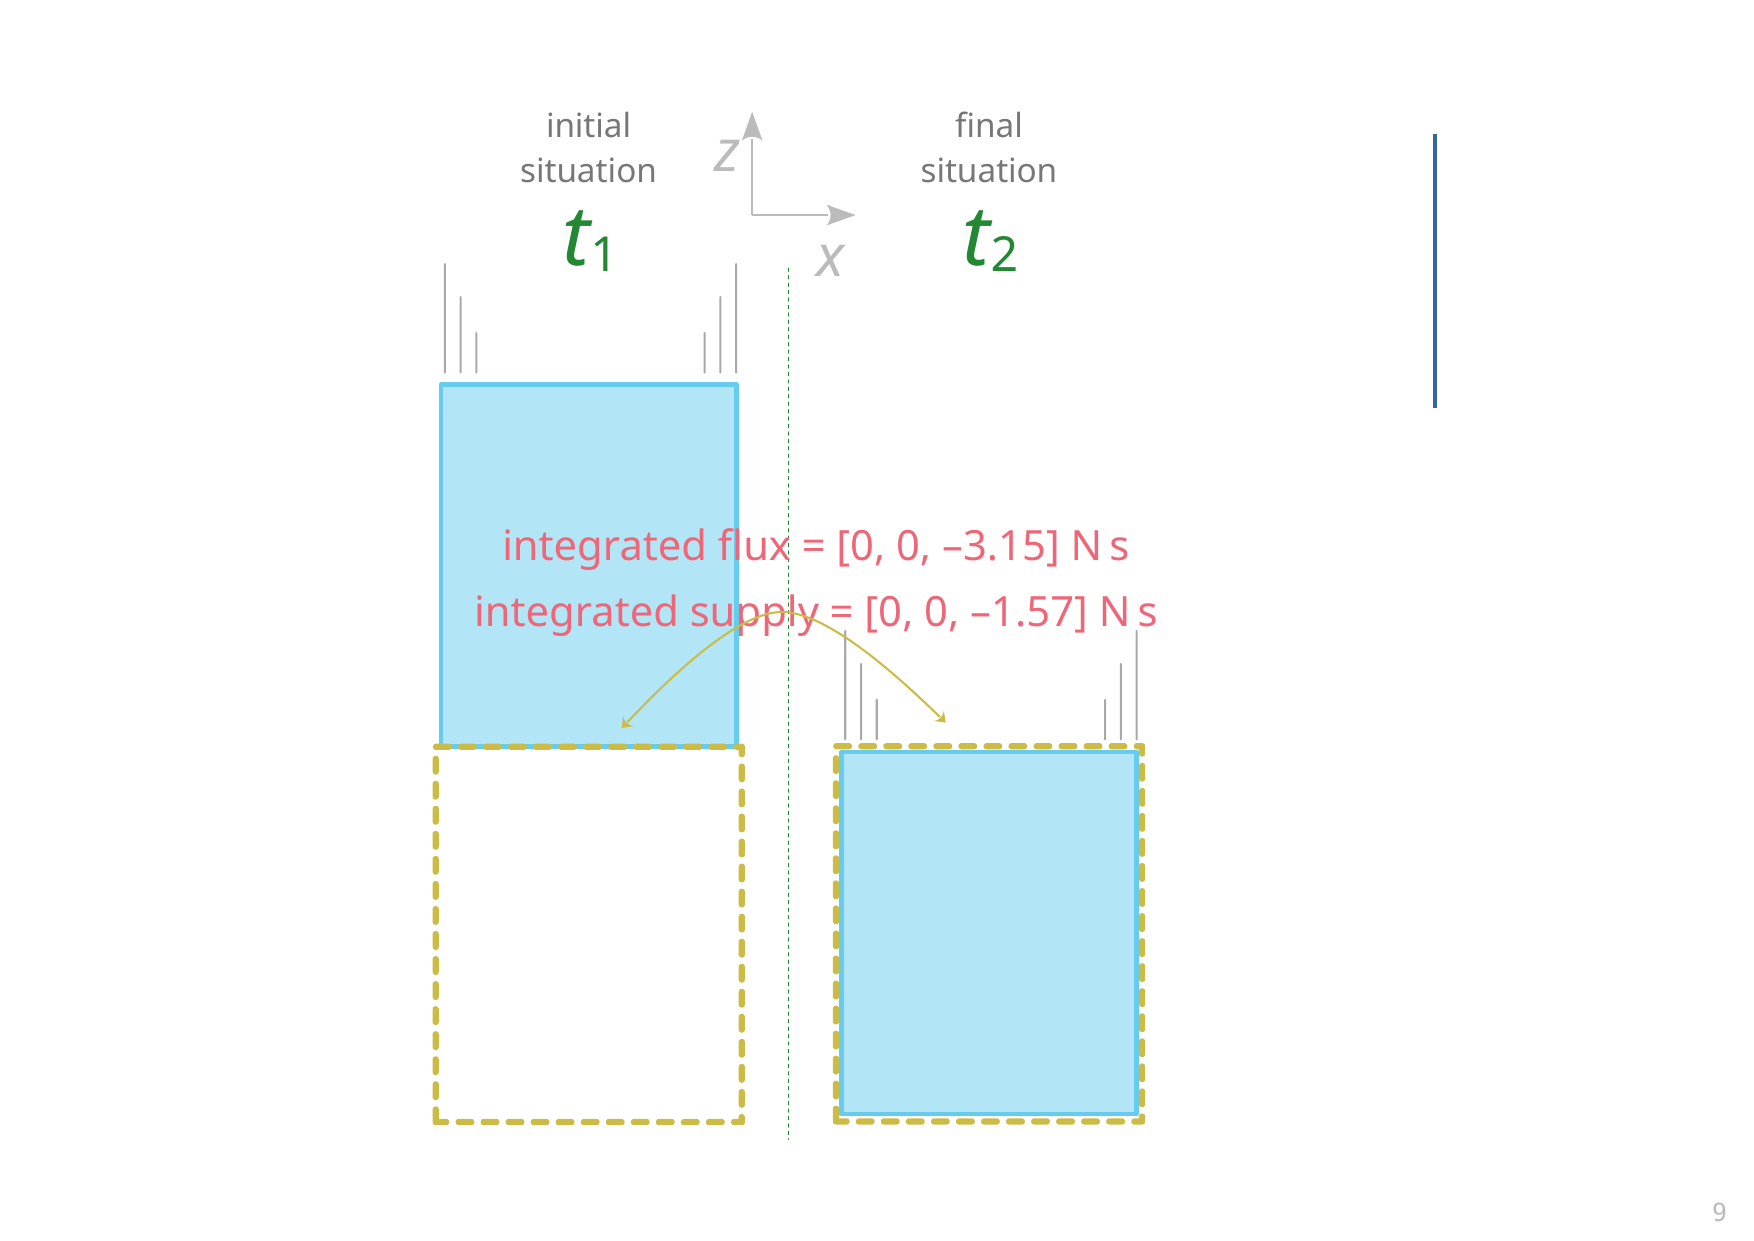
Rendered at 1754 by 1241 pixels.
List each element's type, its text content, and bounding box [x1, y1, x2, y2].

text_box [1138, 1088, 1146, 1108]
text_box [1108, 743, 1128, 750]
text_box [730, 1114, 745, 1126]
text_box [955, 1118, 975, 1125]
text_box [832, 980, 840, 1000]
text_box [841, 752, 1137, 1115]
text_box [832, 880, 840, 900]
text_box [738, 863, 745, 883]
text_box [738, 788, 745, 808]
text_box [1083, 743, 1103, 750]
text_box [832, 855, 840, 875]
text_box [432, 384, 745, 758]
text_box [1138, 812, 1146, 832]
text_box [1138, 913, 1146, 932]
text_box [832, 1105, 850, 1125]
text_box final situation [909, 94, 1069, 176]
text_box [738, 813, 745, 833]
text_box [505, 1118, 525, 1126]
text_box [983, 743, 1003, 750]
text_box [1138, 963, 1146, 983]
text_box [432, 1106, 450, 1126]
text_box [981, 1118, 1000, 1125]
text_box [655, 1118, 675, 1126]
text_box t2 [948, 176, 1030, 267]
text_box [738, 1088, 745, 1108]
text_box [1138, 863, 1146, 882]
text_box [1058, 743, 1078, 750]
text_box [716, 614, 728, 623]
text_box [432, 1006, 439, 1026]
text_box [858, 743, 878, 750]
text_box [432, 1081, 439, 1101]
text_box [597, 615, 607, 623]
text_box [880, 1118, 900, 1125]
text_box [832, 905, 840, 925]
text_box [832, 755, 840, 775]
text_box [680, 1118, 700, 1126]
text_box [455, 1118, 475, 1126]
text_box [1106, 1118, 1126, 1125]
text_box [1081, 1118, 1101, 1125]
text_box [908, 743, 928, 750]
text_box [1006, 1118, 1025, 1125]
text_box [480, 1118, 500, 1126]
text_box [738, 763, 745, 783]
text_box [659, 614, 671, 623]
text_box [605, 1118, 625, 1126]
text_box [832, 955, 840, 975]
text_box [1138, 1063, 1146, 1083]
text_box [930, 1118, 950, 1125]
text_box [1031, 1118, 1050, 1125]
text_box [933, 743, 953, 750]
text_box [738, 913, 745, 933]
text_box [738, 1038, 745, 1058]
text_box [432, 830, 439, 850]
text_box [905, 1118, 925, 1125]
text_box [1138, 988, 1146, 1008]
text_box [432, 855, 439, 875]
text_box [832, 930, 840, 950]
text_box [555, 614, 567, 623]
text_box z [699, 102, 755, 176]
text_box [580, 1118, 600, 1126]
text_box [832, 830, 840, 850]
text_box [738, 1063, 745, 1083]
text_box [832, 1005, 840, 1025]
text_box [855, 1118, 875, 1125]
text_box [432, 805, 439, 825]
text_box [1138, 1038, 1146, 1058]
text_box [432, 755, 439, 775]
text_box [738, 938, 745, 958]
text_box [738, 888, 745, 908]
text_box [432, 981, 439, 1000]
text_box [432, 931, 439, 950]
text_box [738, 1013, 745, 1033]
text_box [432, 780, 439, 800]
text_box [530, 1118, 550, 1126]
text_box [1133, 743, 1146, 757]
text_box [1138, 1013, 1146, 1033]
text_box [832, 780, 840, 800]
text_box [832, 1080, 840, 1100]
text_box [432, 956, 439, 975]
text_box [1033, 743, 1053, 750]
text_box x [802, 206, 862, 281]
text_box initial situation [509, 94, 669, 176]
text_box [432, 1056, 439, 1076]
text_box [630, 1118, 650, 1126]
text_box [833, 743, 853, 750]
text_box [555, 1118, 575, 1126]
text_box [432, 1031, 439, 1051]
text_box [1138, 837, 1146, 857]
text_box integrated flux = [0, 0, –3.15] N s integrated supply = [0, 0, –1.57] N s [459, 508, 1150, 614]
text_box [832, 1055, 840, 1075]
text_box [705, 1118, 725, 1126]
text_box [958, 743, 978, 750]
text_box t1 [547, 176, 630, 267]
text_box [432, 880, 439, 900]
text_box [738, 963, 745, 983]
text_box [1138, 787, 1146, 807]
text_box [432, 906, 439, 925]
text_box [738, 988, 745, 1008]
text_box [832, 805, 840, 825]
text_box [1138, 888, 1146, 907]
text_box [1138, 938, 1146, 957]
text_box [832, 1030, 840, 1050]
text_box [1138, 762, 1146, 782]
text_box [883, 743, 903, 750]
text_box [1008, 743, 1028, 750]
text_box [1131, 1113, 1146, 1125]
text_box [1056, 1118, 1075, 1125]
text_box [738, 838, 745, 858]
